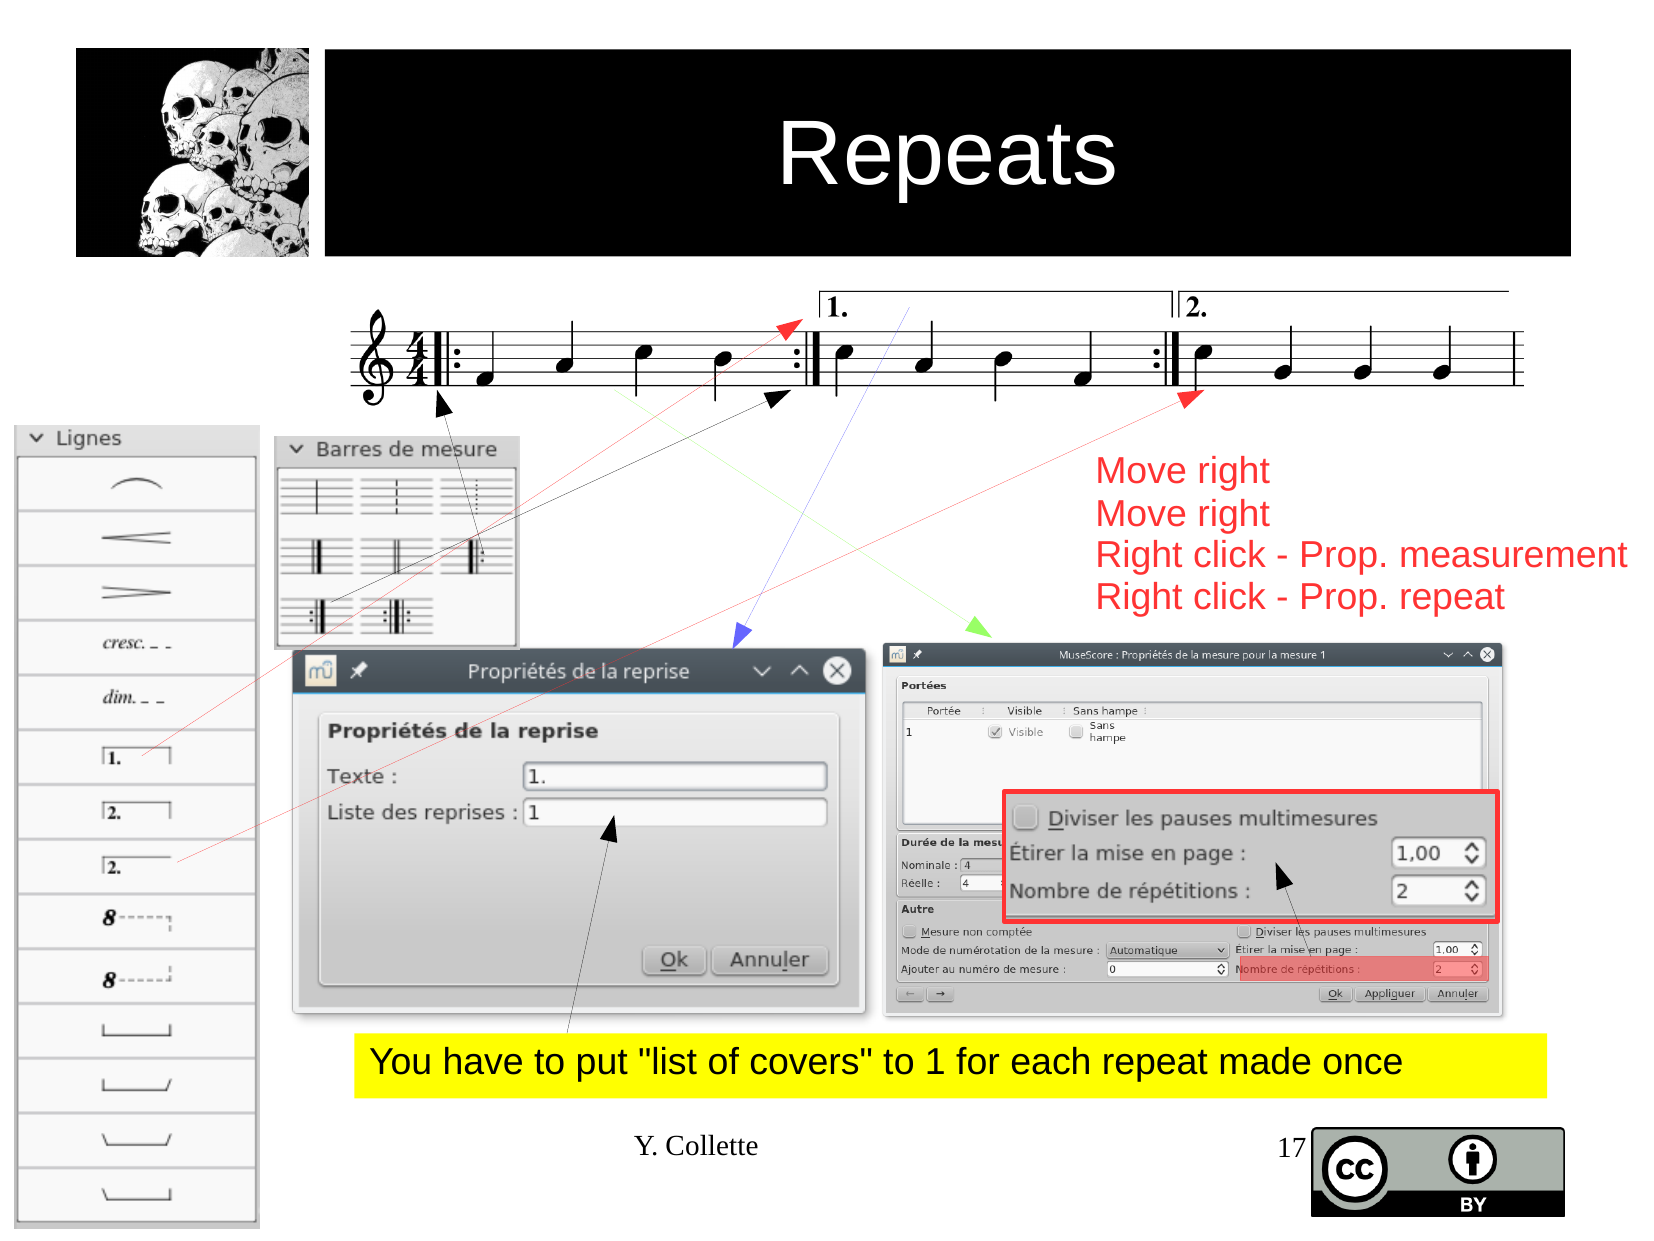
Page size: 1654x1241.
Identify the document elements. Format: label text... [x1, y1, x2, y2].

picture [637, 418, 673, 430]
picture [282, 637, 1512, 1034]
picture [486, 507, 520, 530]
title Repeats [324, 49, 1571, 257]
picture [274, 436, 477, 662]
picture [76, 48, 309, 257]
picture [282, 516, 662, 813]
picture [451, 436, 520, 532]
picture [14, 425, 260, 1229]
text_box [1240, 956, 1489, 981]
text_box You have to put "list of covers" to 1 for each repeat made once [354, 1033, 1548, 1099]
picture [1311, 1127, 1565, 1217]
text_box Move right Move right Right click - Prop. measurement Right click - Prop. repeat [1080, 442, 1648, 632]
picture [342, 271, 1524, 430]
